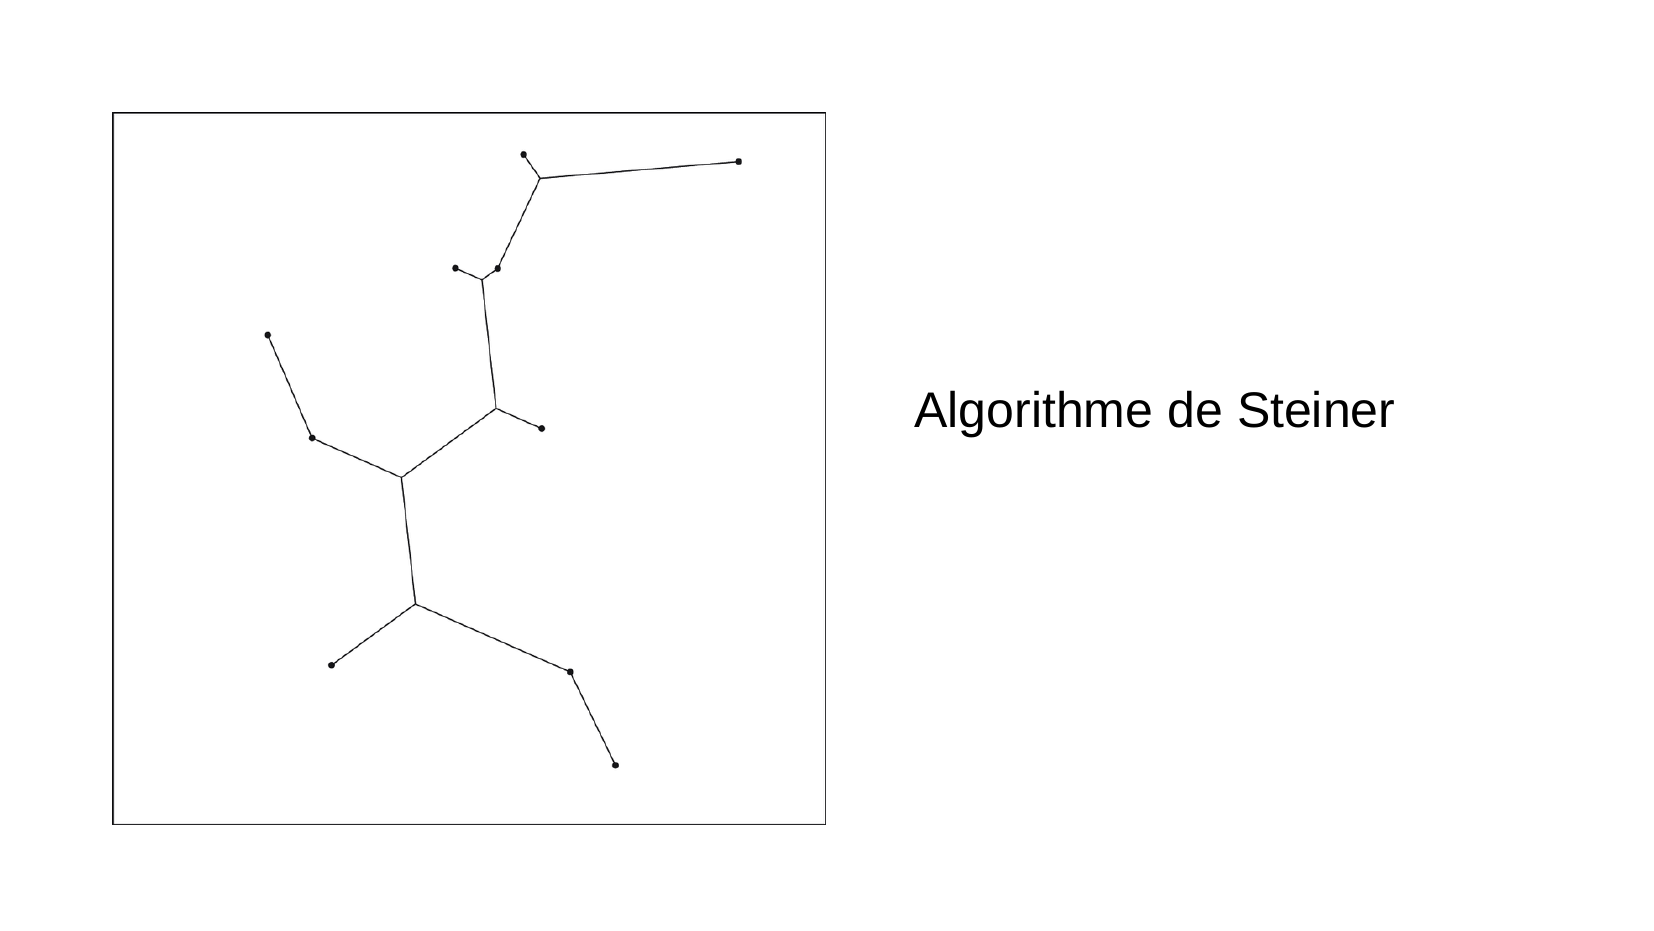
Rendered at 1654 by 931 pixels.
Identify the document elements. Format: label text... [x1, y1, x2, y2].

text_box Algorithme de Steiner [900, 375, 1463, 544]
picture [112, 112, 826, 826]
